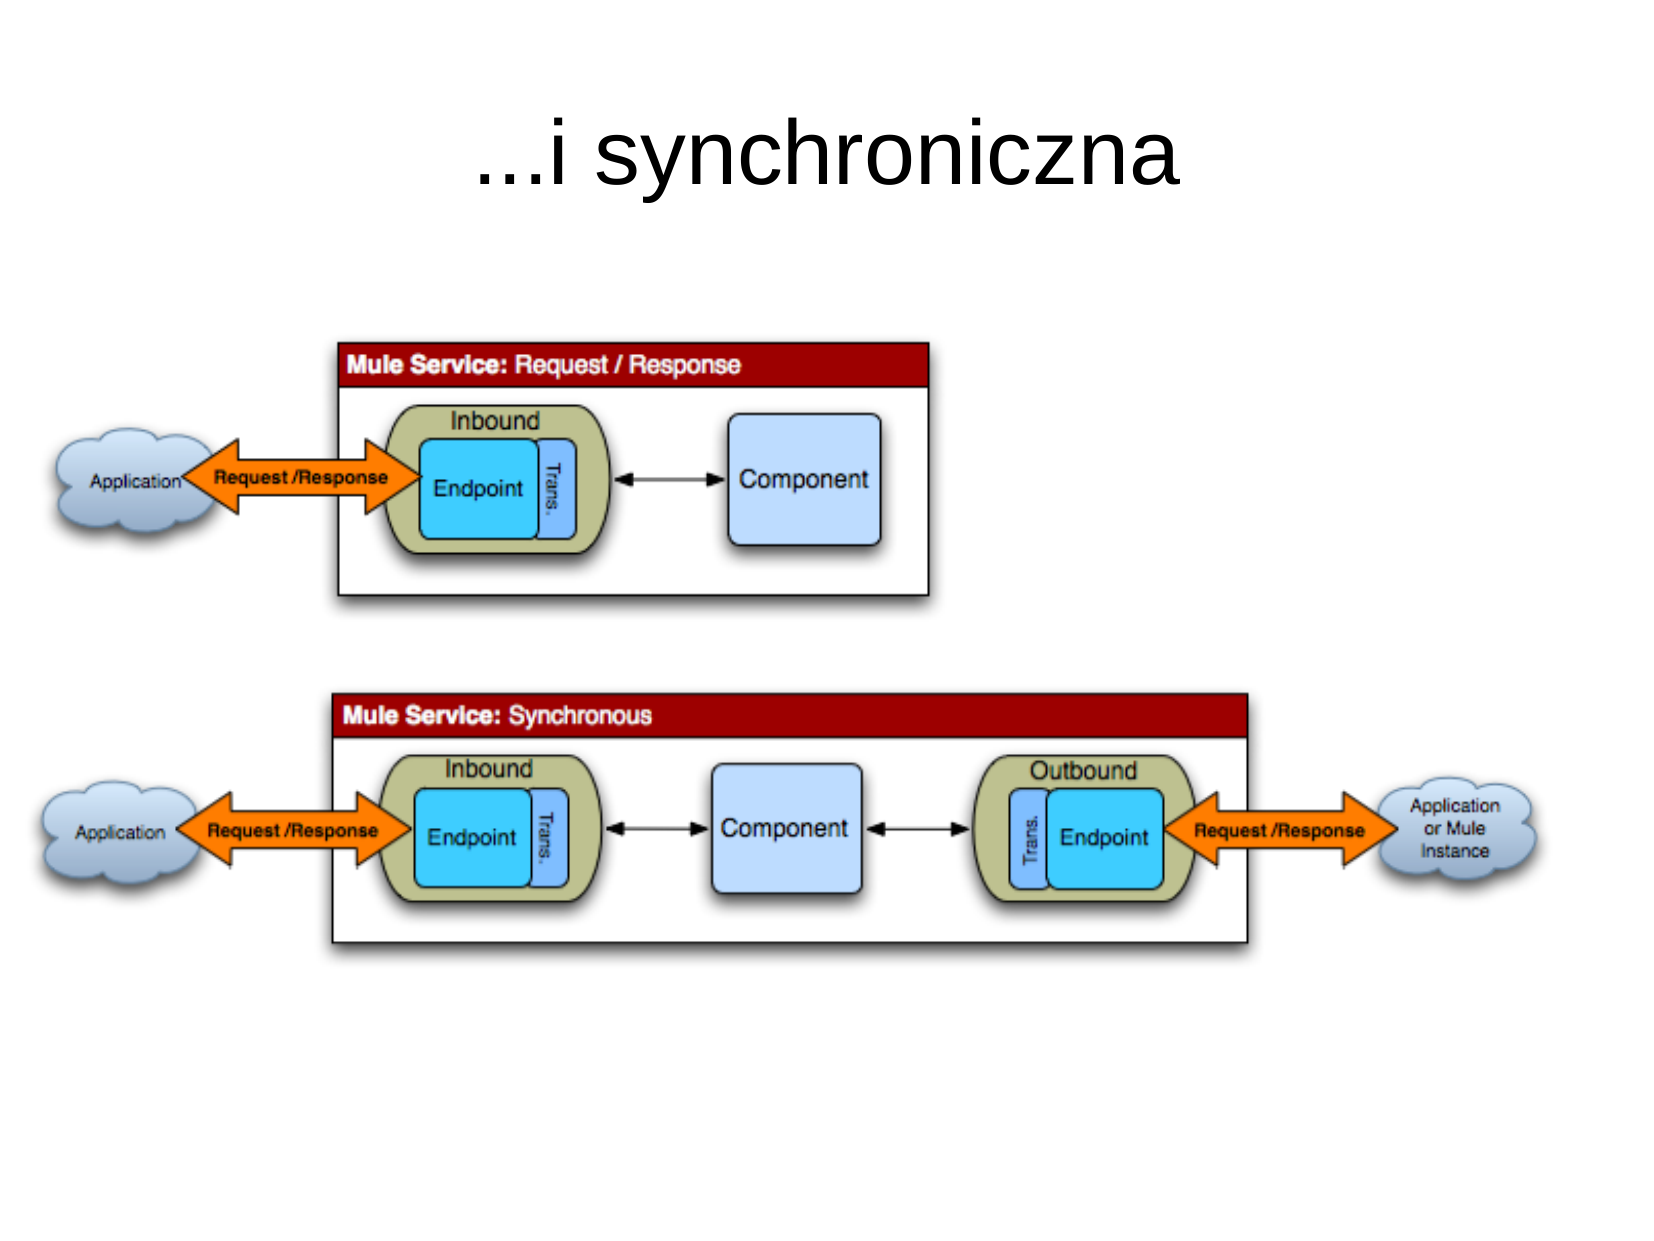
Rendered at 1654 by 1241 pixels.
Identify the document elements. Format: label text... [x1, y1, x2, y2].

title ...i synchroniczna [82, 56, 1571, 250]
picture [12, 679, 1565, 975]
picture [25, 328, 951, 626]
